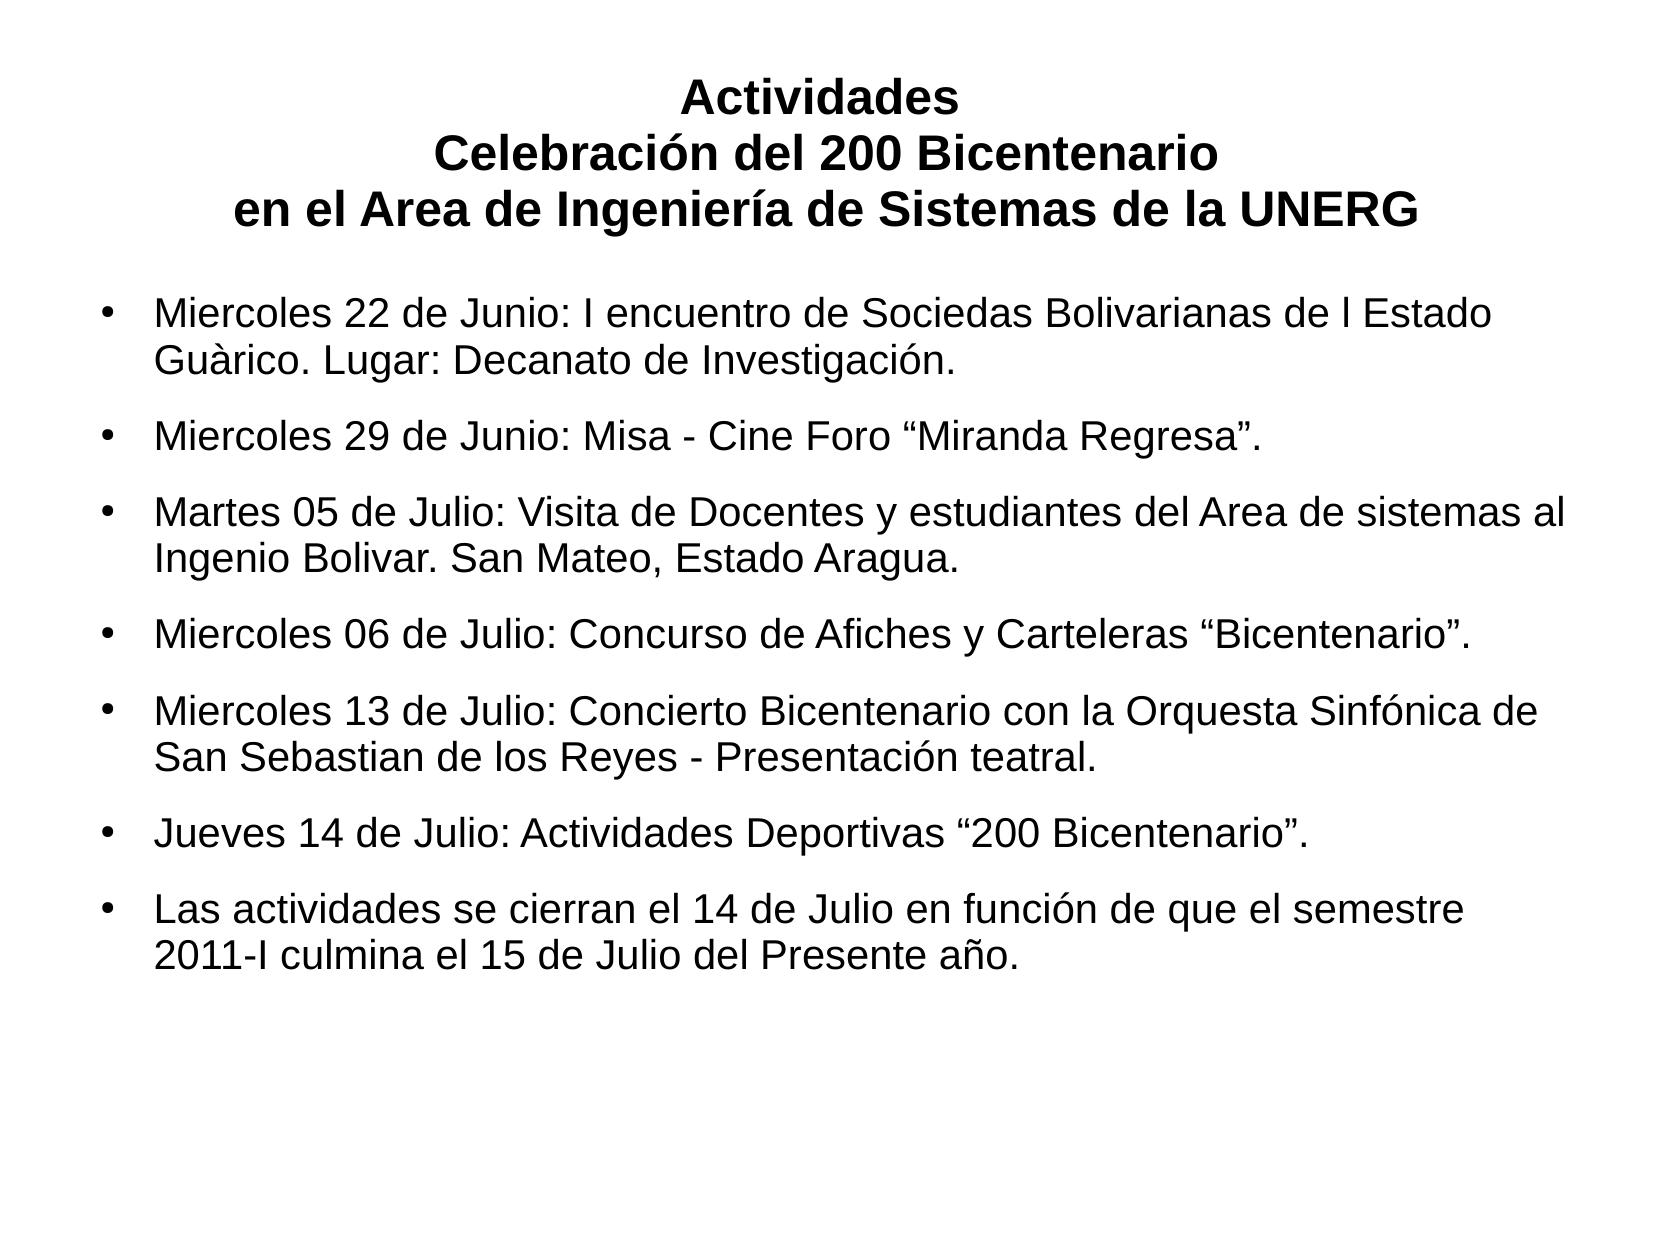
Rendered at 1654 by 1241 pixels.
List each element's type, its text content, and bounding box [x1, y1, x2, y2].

list Miercoles 22 de Junio: I encuentro de Sociedas Bolivarianas de l Estado Guàrico. Lugar: Decanato de Investigación. Miercoles 29 de Junio: Misa - Cine Foro “Miranda Regresa”. Martes 05 de Julio: Visita de Docentes y estudiantes del Area de sistemas al Ingenio Bolivar. San Mateo, Estado Aragua. Miercoles 06 de Julio: Concurso de Afiches y Carteleras “Bicentenario”. Miercoles 13 de Julio: Concierto Bicentenario con la Orquesta Sinfónica de San Sebastian de los Reyes - Presentación teatral. Jueves 14 de Julio: Actividades Deportivas “200 Bicentenario”. Las actividades se cierran el 14 de Julio en función de que el semestre 2011-I culmina el 15 de Julio del Presente año. [82, 290, 1571, 1094]
title Actividades Celebración del 200 Bicentenario en el Area de Ingeniería de Sistemas de la UNERG [82, 56, 1571, 250]
